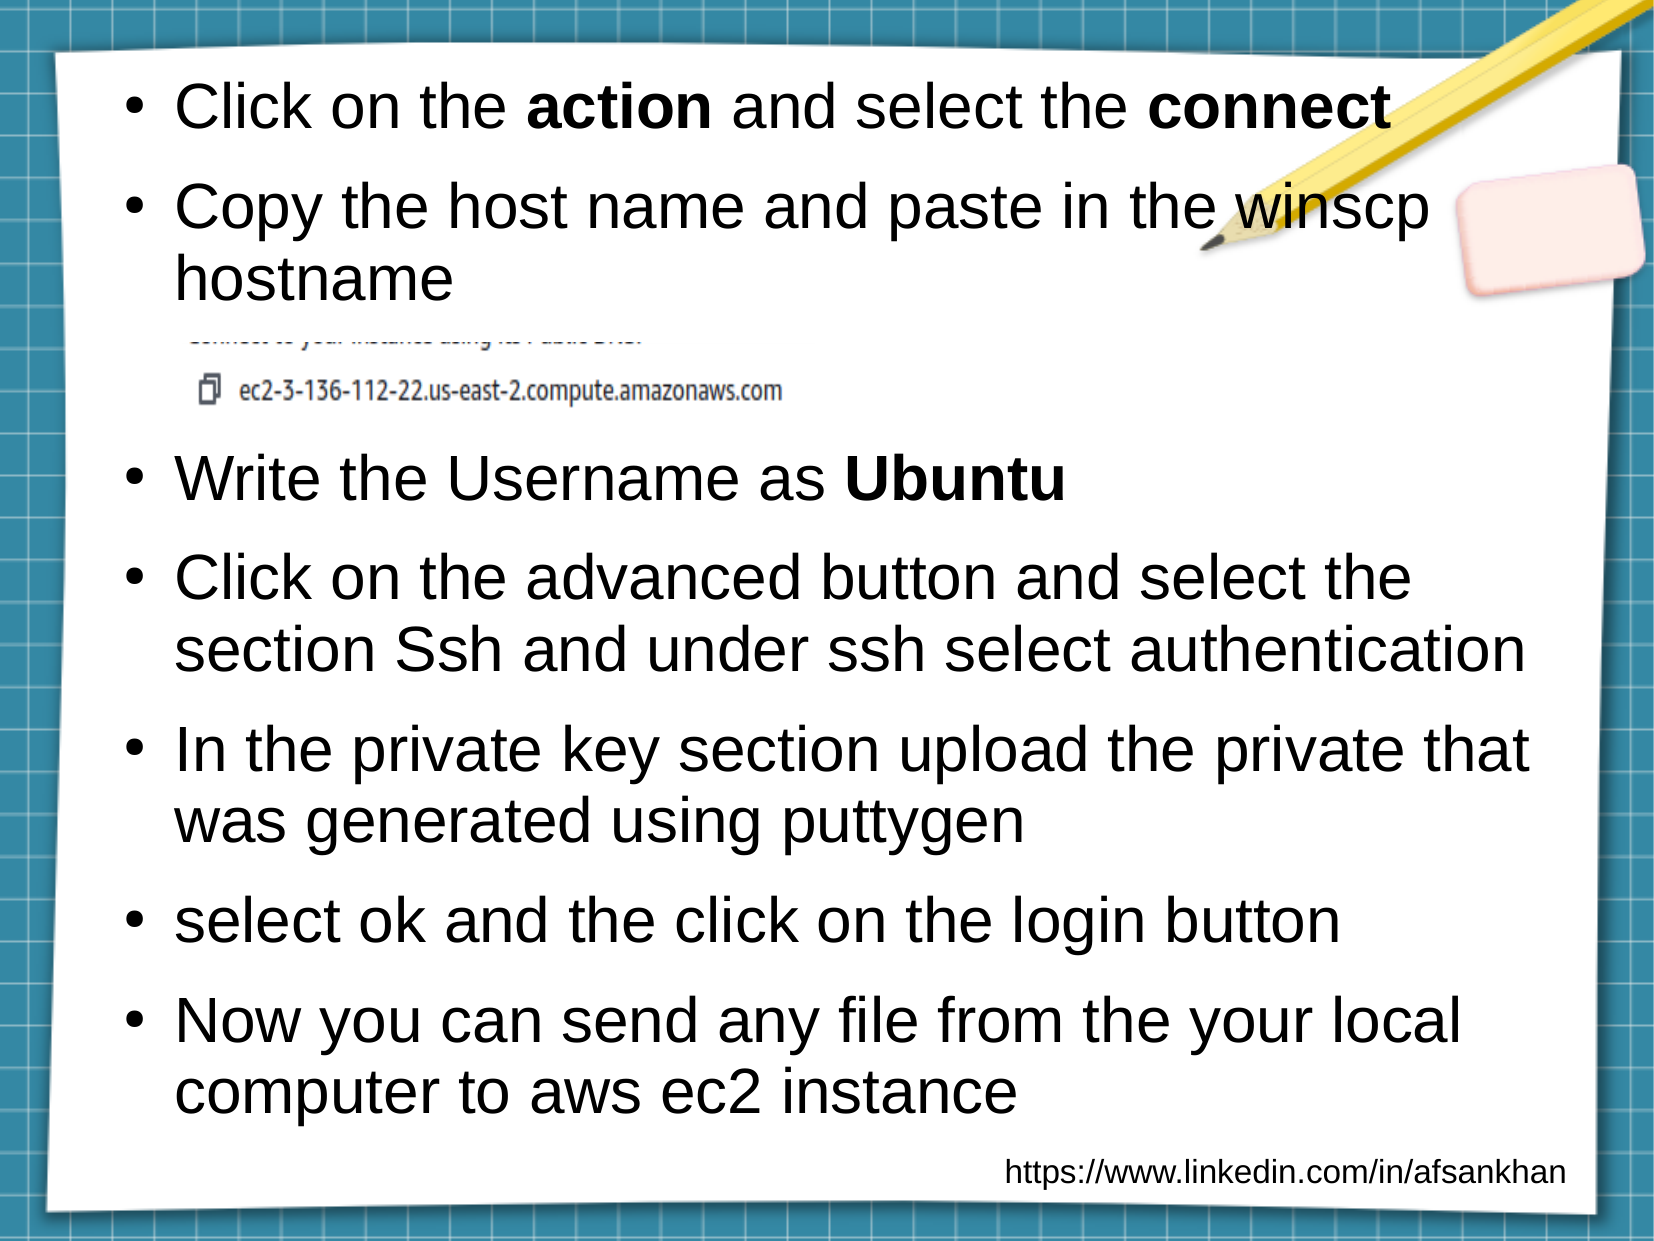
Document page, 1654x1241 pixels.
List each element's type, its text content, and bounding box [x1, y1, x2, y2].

list Click on the action and select the connect Copy the host name and paste in the winscp hostname Write the Username as Ubuntu Click on the advanced button and select the section Ssh and under ssh select authentication In the private key section upload the private that was generated using puttygen select ok and the click on the login button Now you can send any file from the your local computer to aws ec2 instance [106, 70, 1583, 1146]
text_box https://www.linkedin.com/in/afsankhan [989, 1145, 1583, 1198]
picture [0, 0, 1654, 1241]
